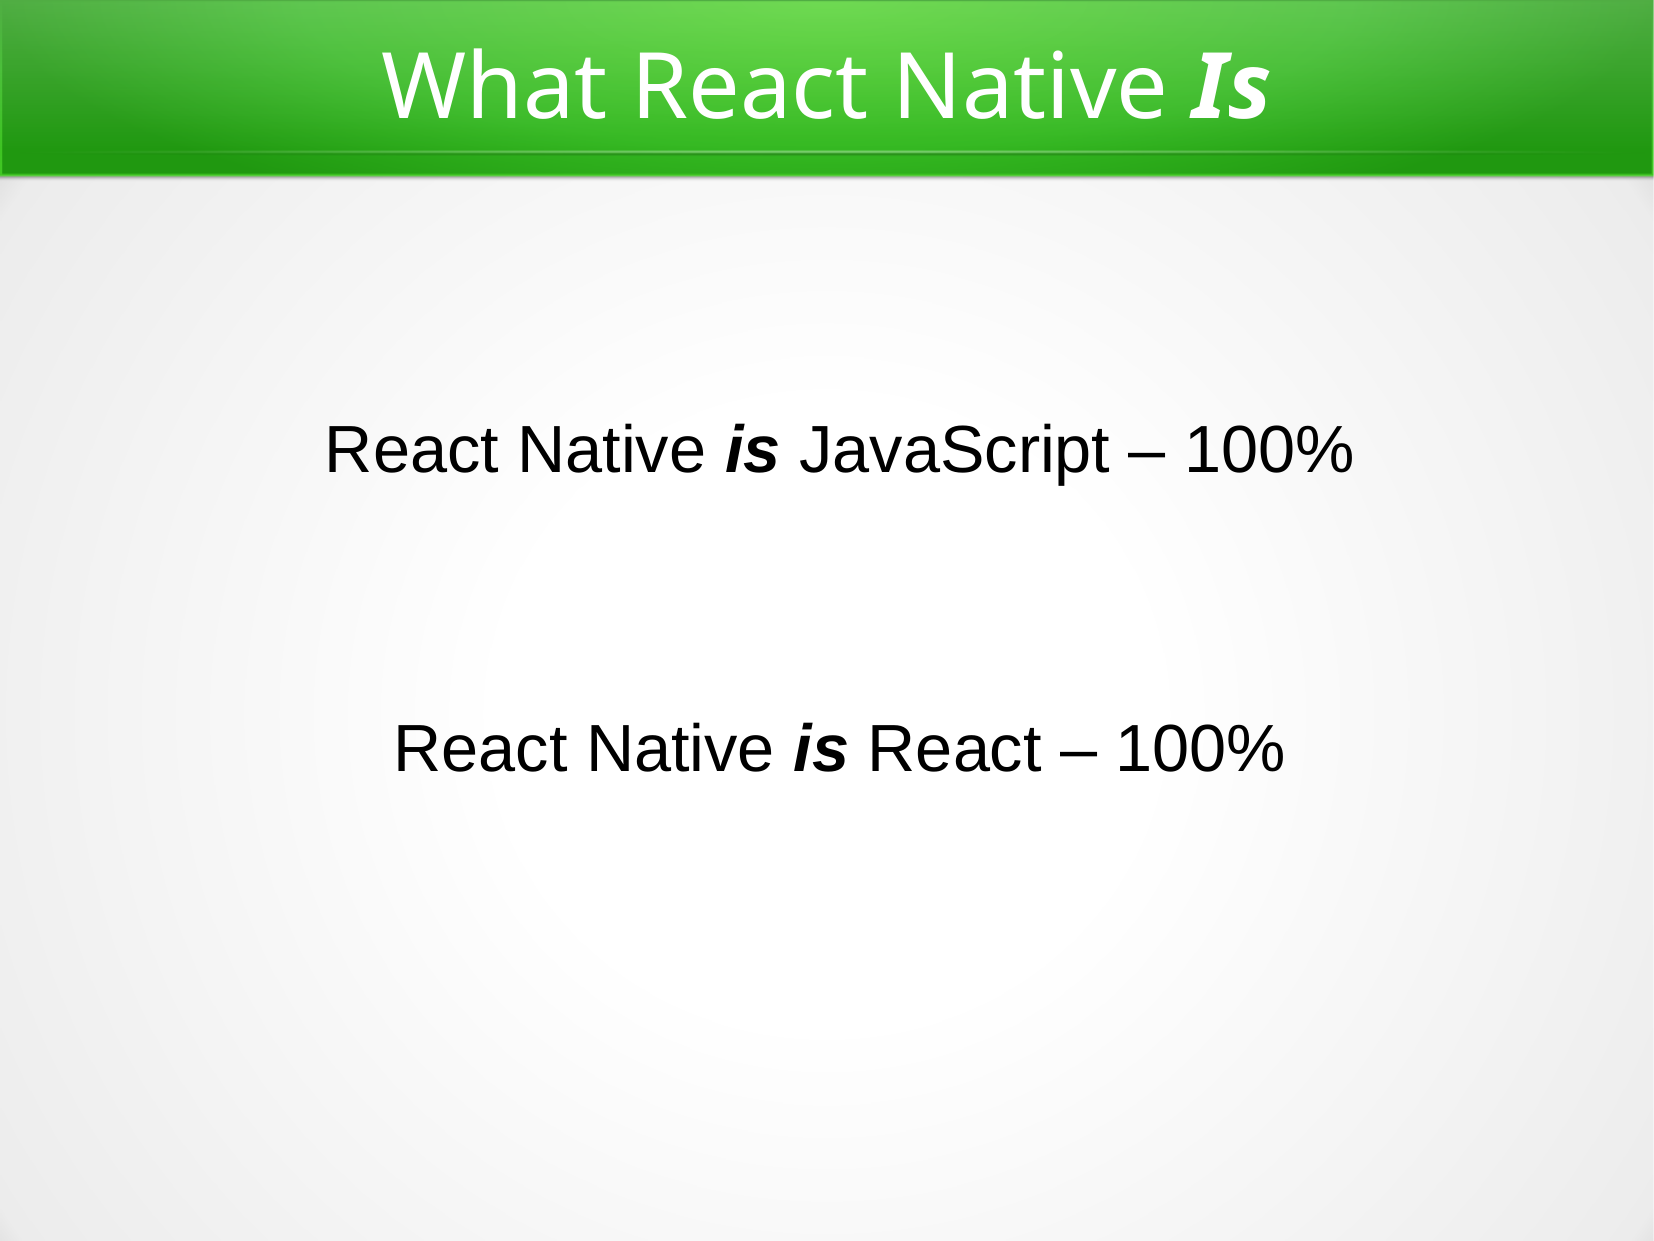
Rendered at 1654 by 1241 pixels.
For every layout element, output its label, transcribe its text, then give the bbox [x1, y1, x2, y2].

text_box React Native is JavaScript – 100% React Native is React – 100% [300, 405, 1381, 1126]
title What React Native Is [82, 11, 1571, 154]
picture [0, 0, 1654, 1241]
